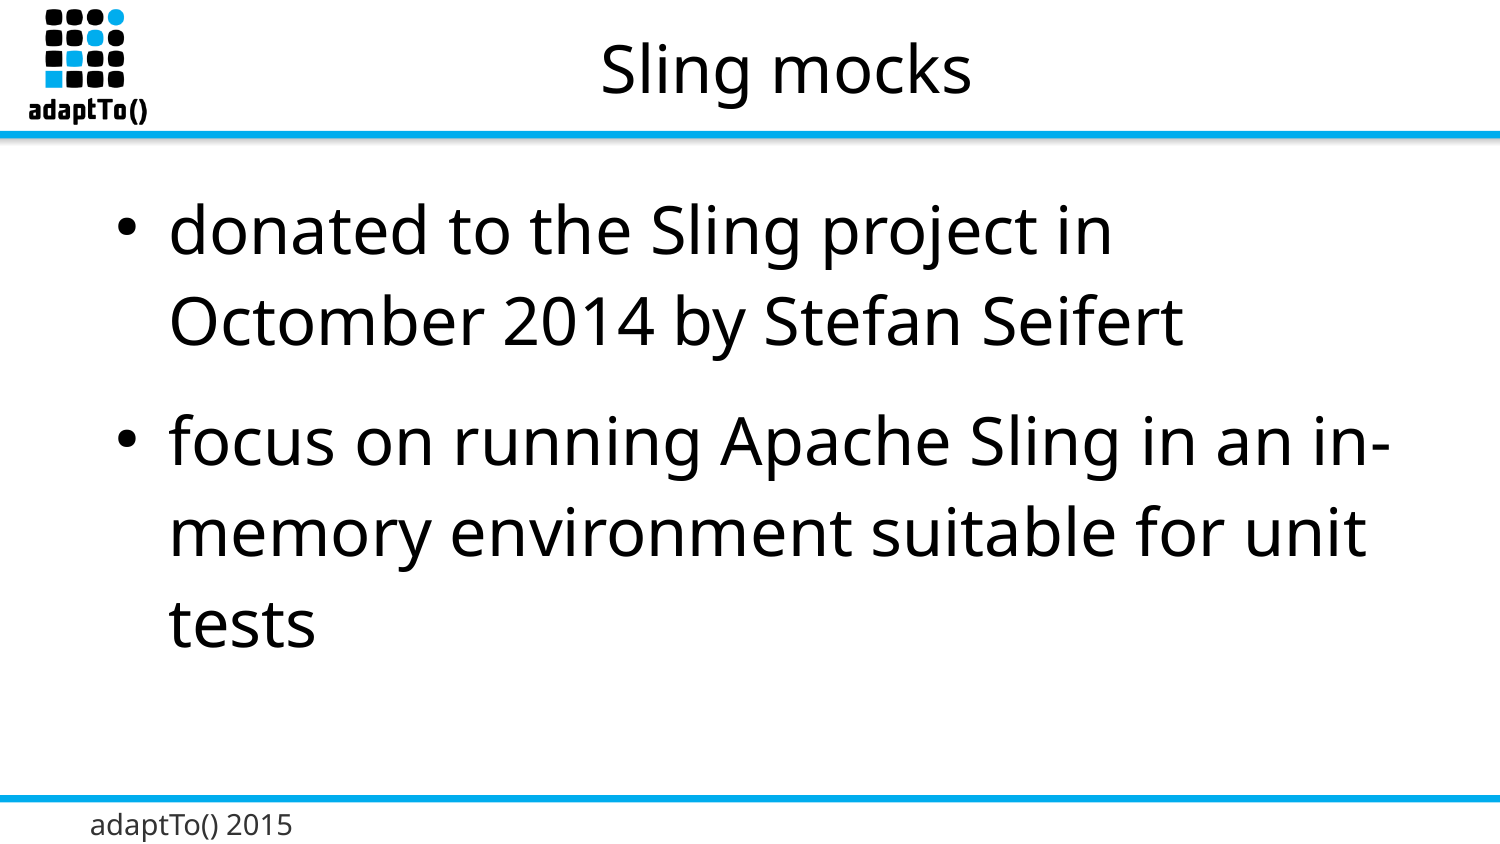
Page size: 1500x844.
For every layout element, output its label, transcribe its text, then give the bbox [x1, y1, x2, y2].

list donated to the Sling project in Octomber 2014 by Stefan Seifert focus on running Apache Sling in an in-memory environment suitable for unit tests [52, 183, 1447, 760]
title Sling mocks [150, 15, 1425, 121]
picture [27, 6, 148, 126]
